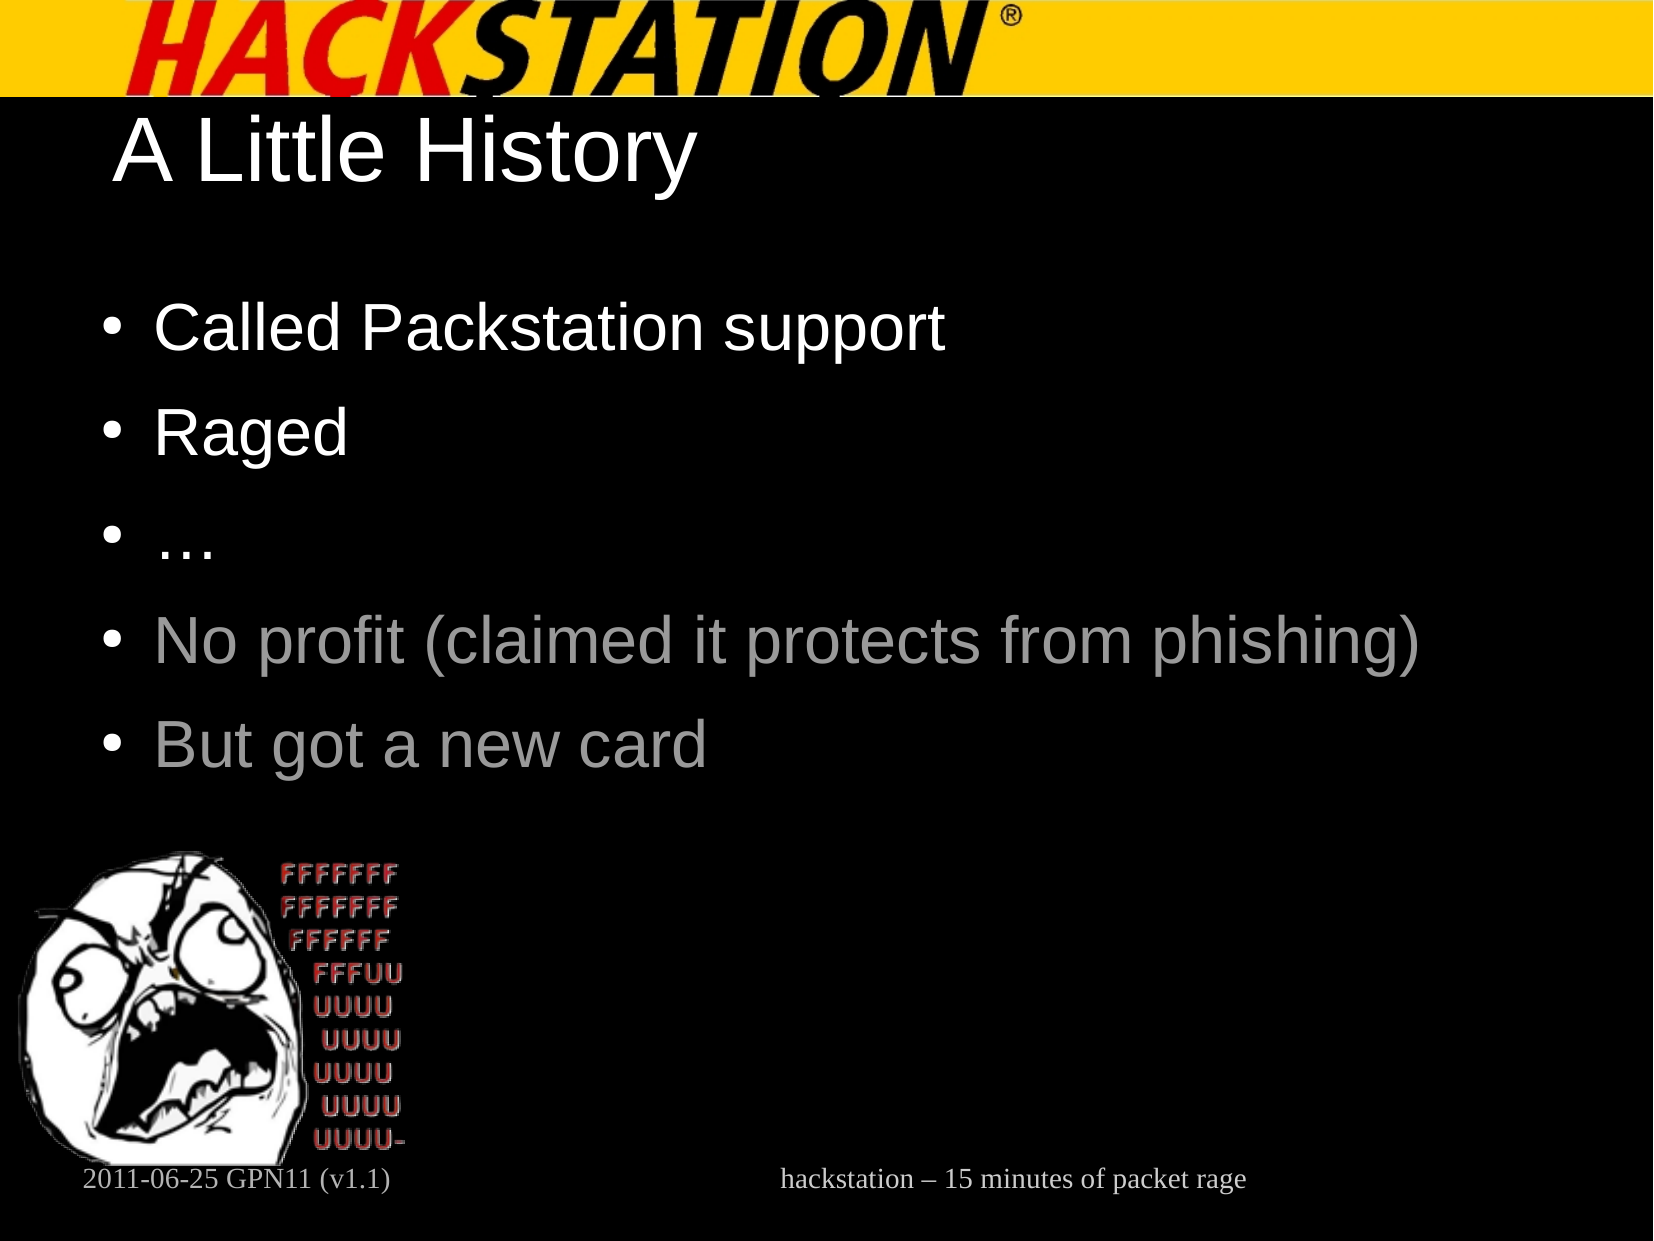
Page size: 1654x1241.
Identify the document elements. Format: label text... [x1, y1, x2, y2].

picture [0, 0, 1653, 97]
picture [0, 808, 441, 1205]
title A Little History [112, 75, 1571, 226]
list Called Packstation support Raged … No profit (claimed it protects from phishing) But got a new card [82, 290, 1571, 1109]
